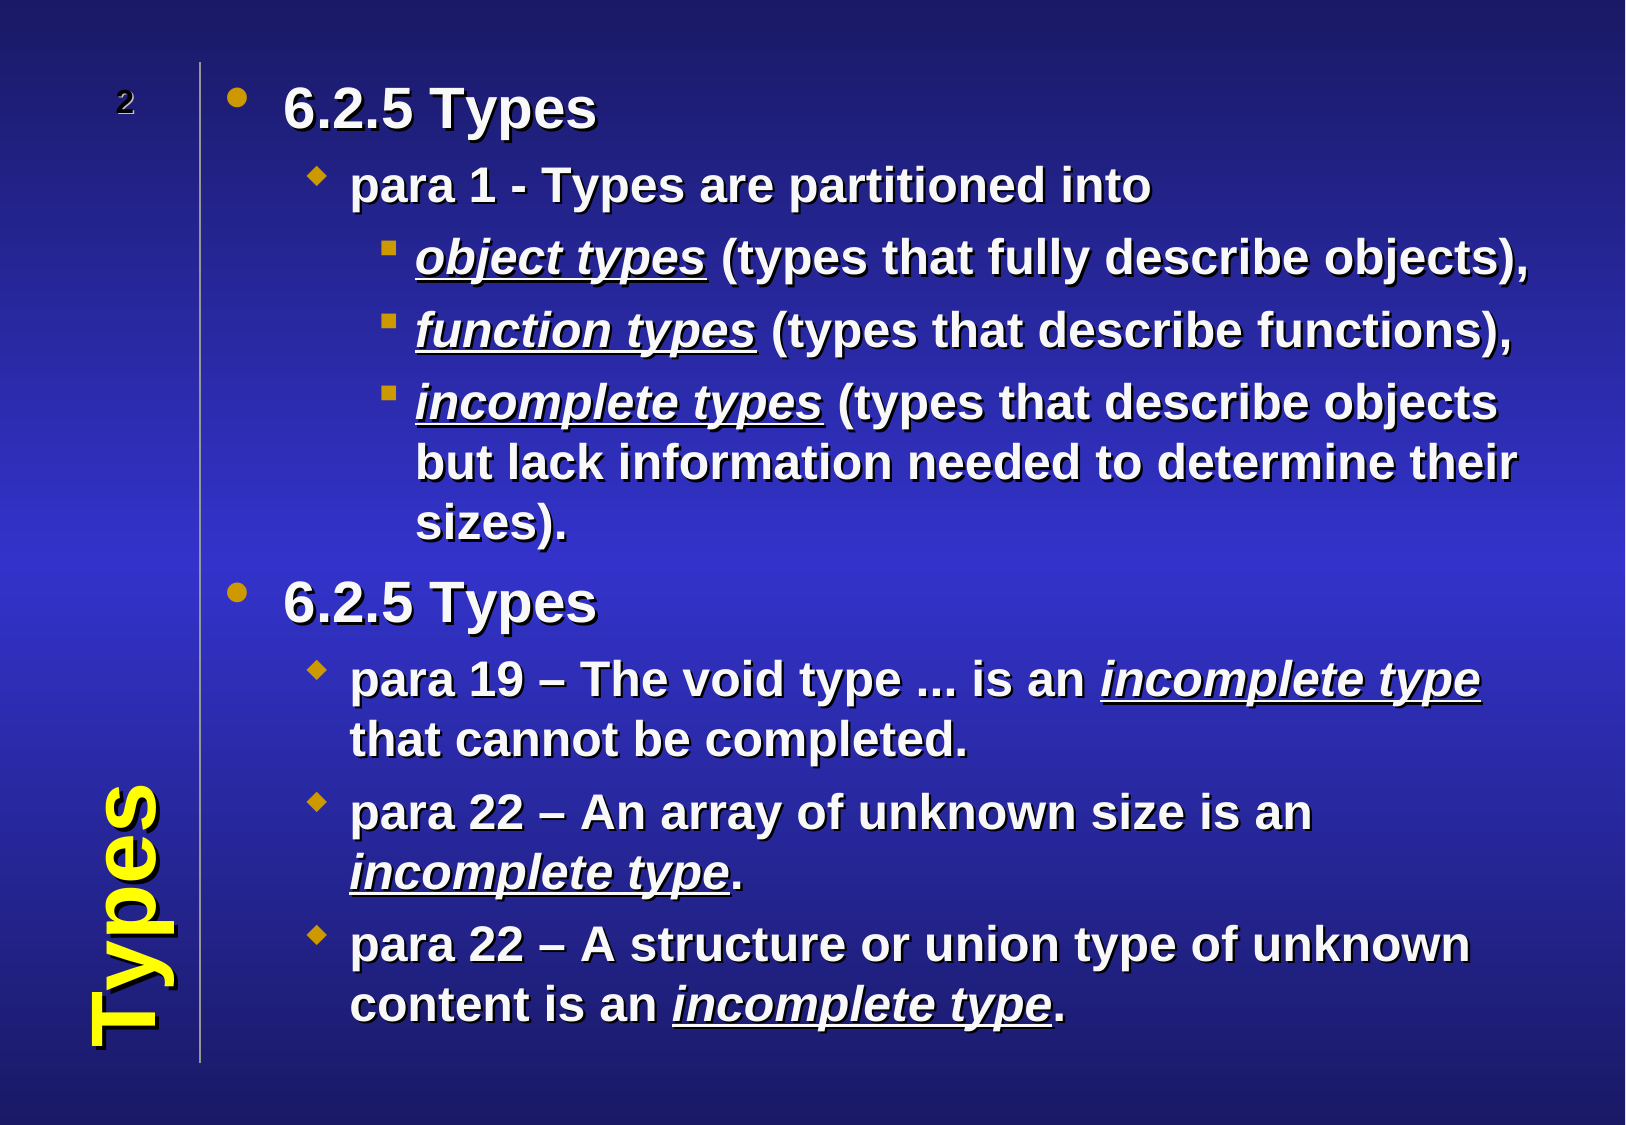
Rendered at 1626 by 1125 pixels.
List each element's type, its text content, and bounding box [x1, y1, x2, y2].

title Types [50, 187, 188, 1063]
list 6.2.5 Types para 1 - Types are partitioned into object types (types that fully describe objects), function types (types that describe functions), incomplete types (types that describe objects but lack information needed to determine their sizes). 6.2.5 Types para 19 – The void type ... is an incomplete type that cannot be completed. para 22 – An array of unknown size is an incomplete type. para 22 – A structure or union type of unknown content is an incomplete type. [212, 62, 1550, 1063]
